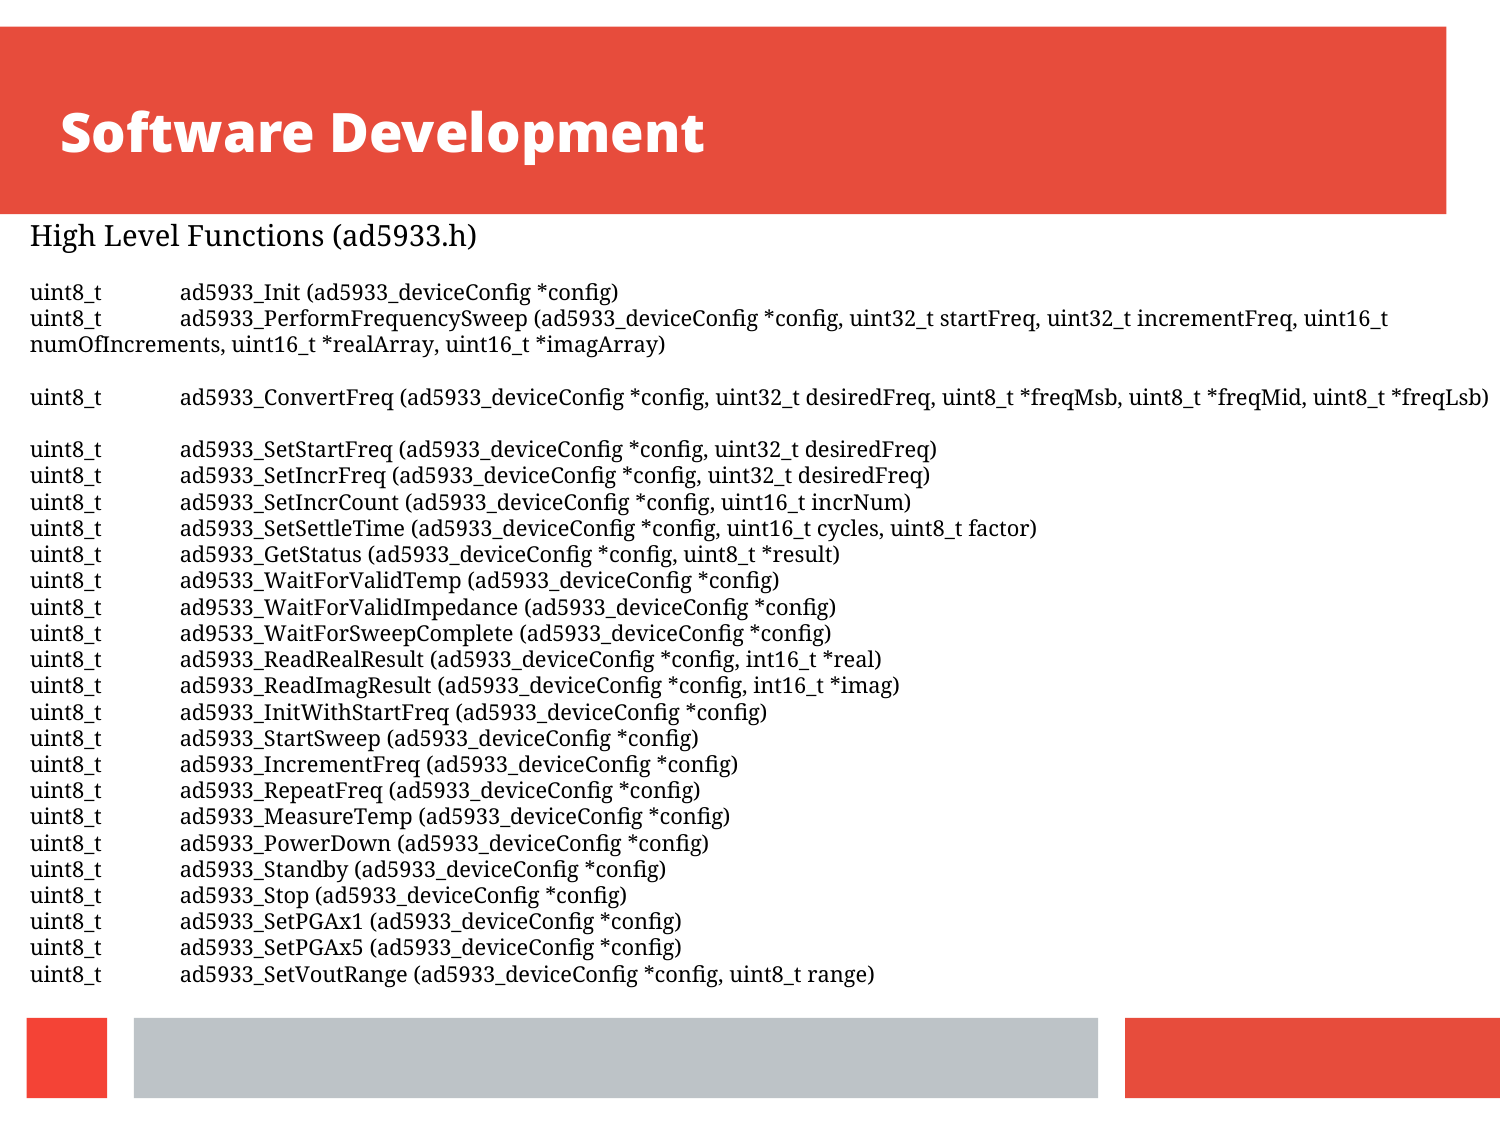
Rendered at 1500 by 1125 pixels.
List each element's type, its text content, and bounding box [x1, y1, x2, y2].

text_box High Level Functions (ad5933.h) uint8_t ad5933_Init (ad5933_deviceConfig *config) uint8_t ad5933_PerformFrequencySweep (ad5933_deviceConfig *config, uint32_t startFreq, uint32_t incrementFreq, uint16_t numOfIncrements, uint16_t *realArray, uint16_t *imagArray) uint8_t ad5933_ConvertFreq (ad5933_deviceConfig *config, uint32_t desiredFreq, uint8_t *freqMsb, uint8_t *freqMid, uint8_t *freqLsb) uint8_t ad5933_SetStartFreq (ad5933_deviceConfig *config, uint32_t desiredFreq) uint8_t ad5933_SetIncrFreq (ad5933_deviceConfig *config, uint32_t desiredFreq) uint8_t ad5933_SetIncrCount (ad5933_deviceConfig *config, uint16_t incrNum) uint8_t ad5933_SetSettleTime (ad5933_deviceConfig *config, uint16_t cycles, uint8_t factor) uint8_t ad5933_GetStatus (ad5933_deviceConfig *config, uint8_t *result) uint8_t ad9533_WaitForValidTemp (ad5933_deviceConfig *config) uint8_t ad9533_WaitForValidImpedance (ad5933_deviceConfig *config) uint8_t ad9533_WaitForSweepComplete (ad5933_deviceConfig *config) uint8_t ad5933_ReadRealResult (ad5933_deviceConfig *config, int16_t *real) uint8_t ad5933_ReadImagResult (ad5933_deviceConfig *config, int16_t *imag) uint8_t ad5933_InitWithStartFreq (ad5933_deviceConfig *config) uint8_t ad5933_StartSweep (ad5933_deviceConfig *config) uint8_t ad5933_IncrementFreq (ad5933_deviceConfig *config) uint8_t ad5933_RepeatFreq (ad5933_deviceConfig *config) uint8_t ad5933_MeasureTemp (ad5933_deviceConfig *config) uint8_t ad5933_PowerDown (ad5933_deviceConfig *config) uint8_t ad5933_Standby (ad5933_deviceConfig *config) uint8_t ad5933_Stop (ad5933_deviceConfig *config) uint8_t ad5933_SetPGAx1 (ad5933_deviceConfig *config) uint8_t ad5933_SetPGAx5 (ad5933_deviceConfig *config) uint8_t ad5933_SetVoutRange (ad5933_deviceConfig *config, uint8_t range) [15, 210, 1500, 1021]
title Software Development [60, 37, 1411, 210]
